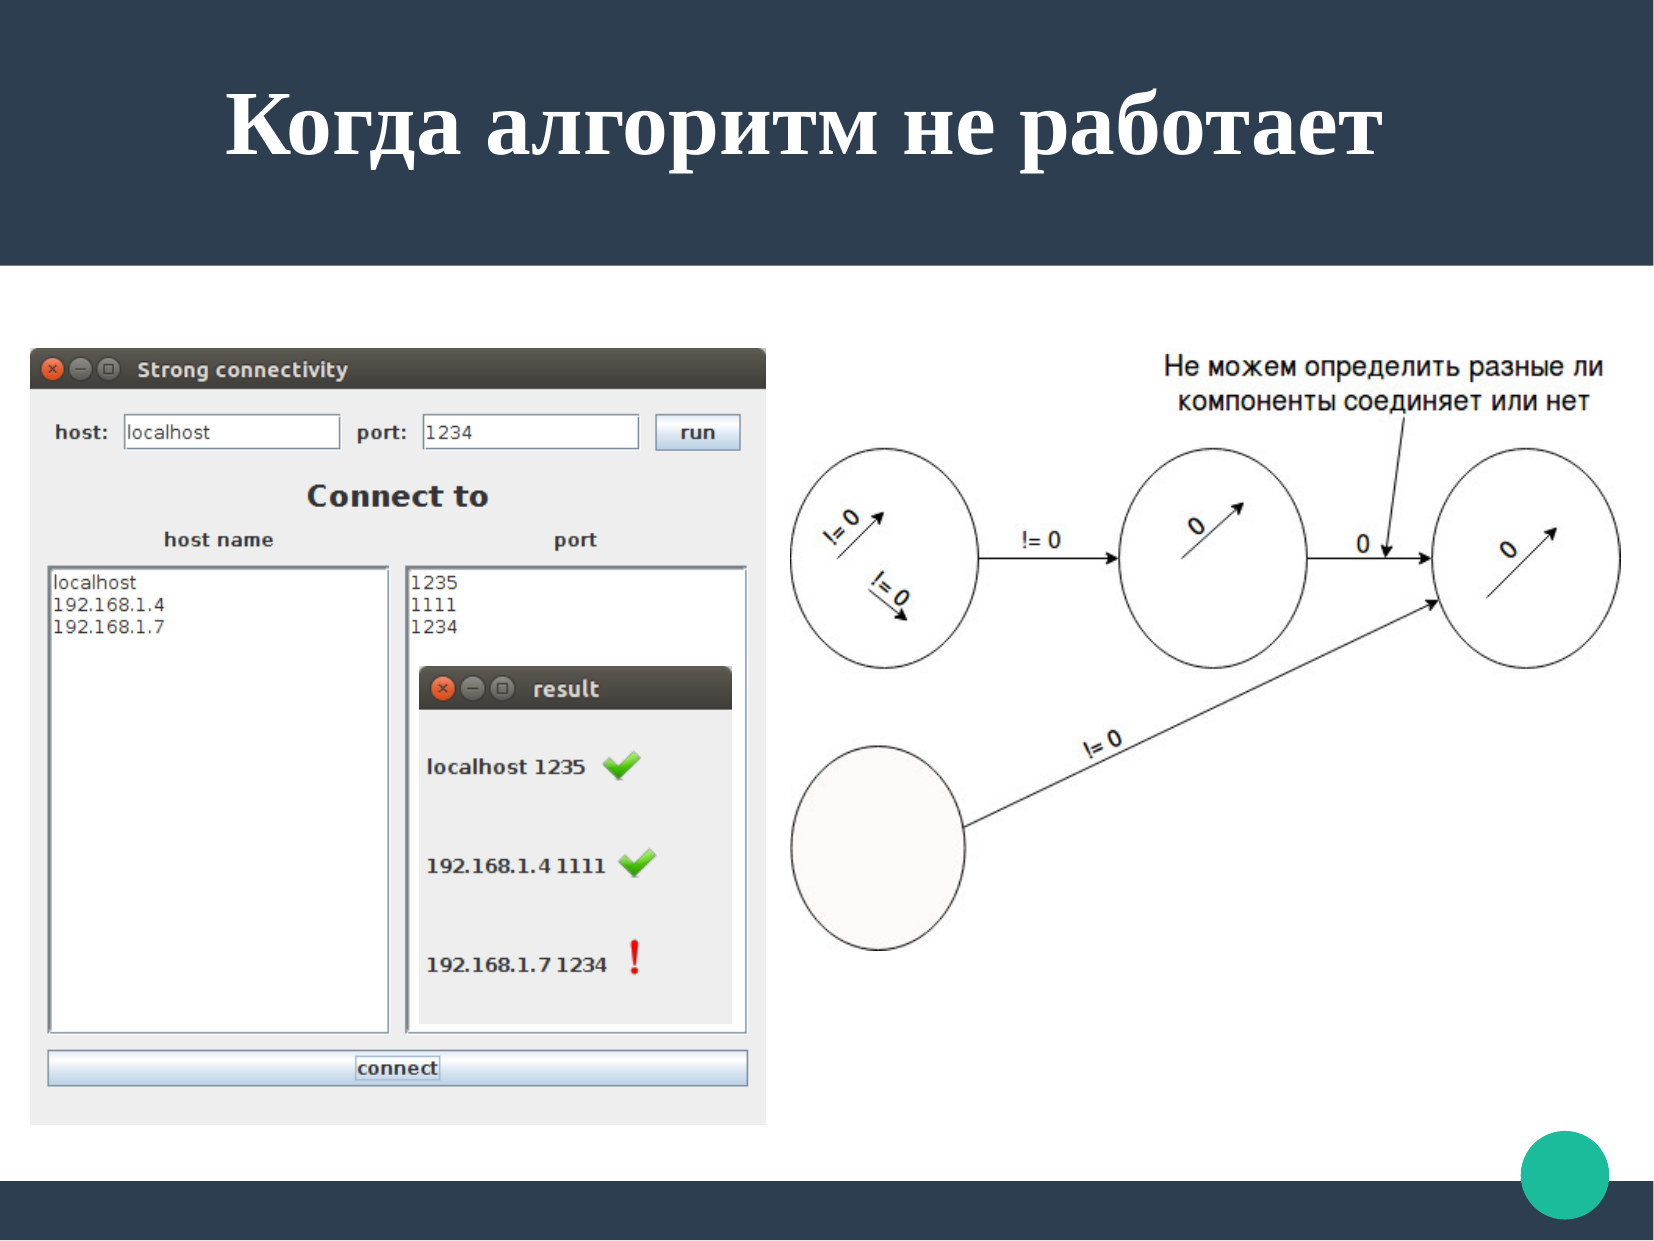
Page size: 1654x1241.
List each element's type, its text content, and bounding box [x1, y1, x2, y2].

title Когда алгоритм не работает [225, 45, 1411, 203]
picture [790, 348, 1621, 951]
picture [30, 348, 766, 1126]
